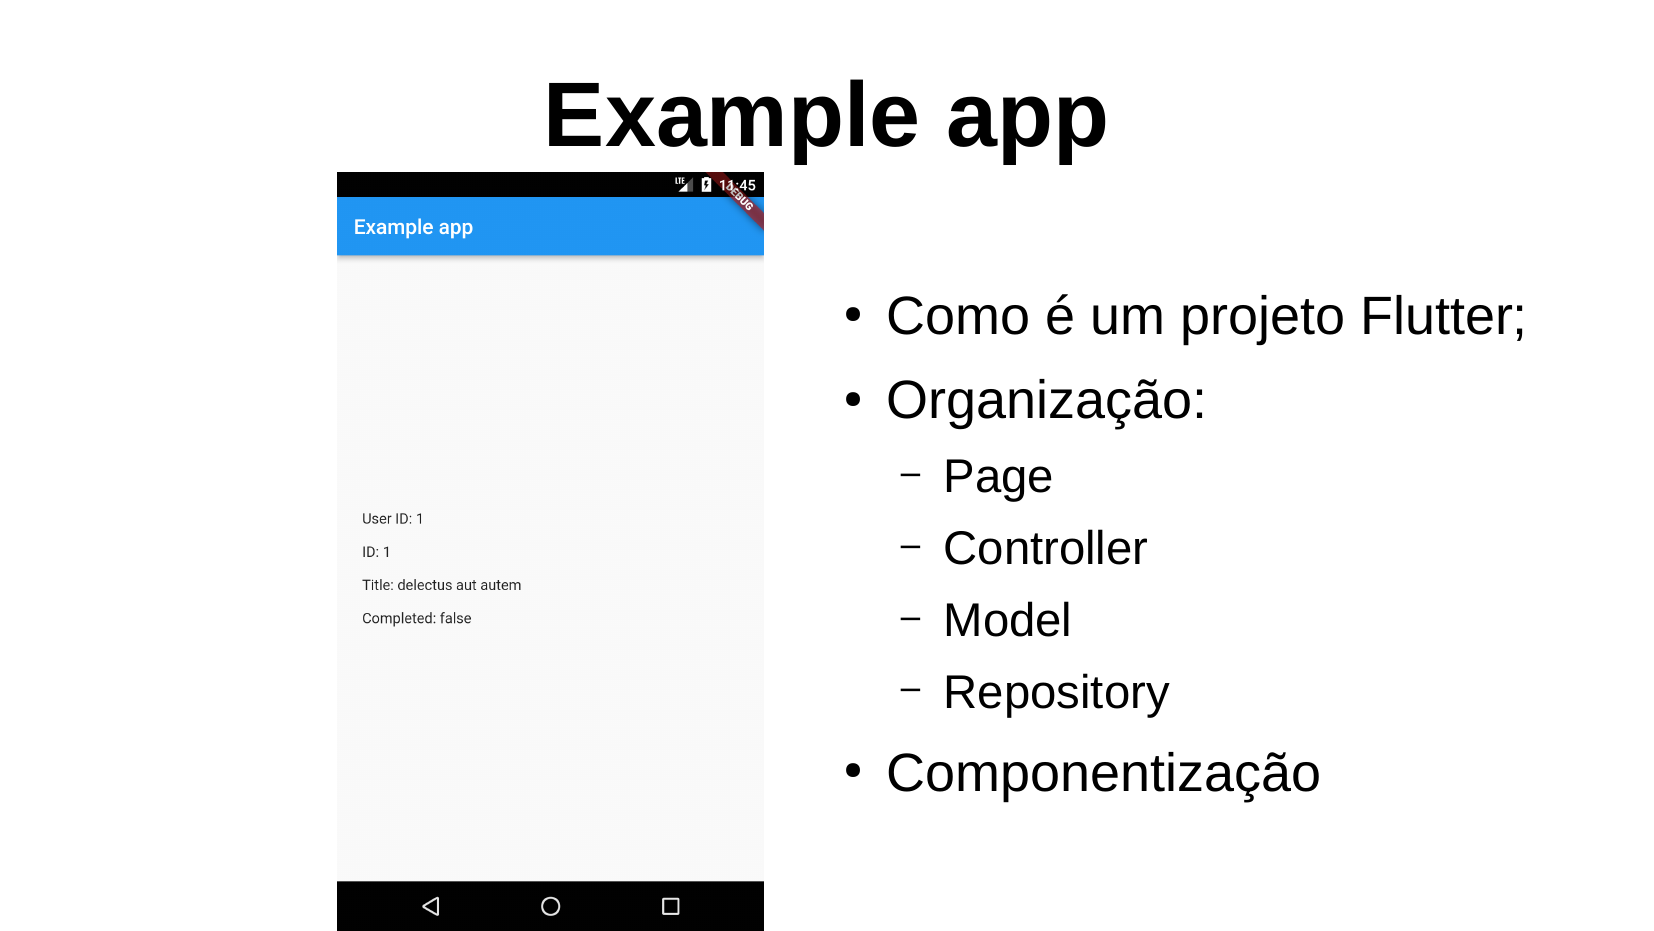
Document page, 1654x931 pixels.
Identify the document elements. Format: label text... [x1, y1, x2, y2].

list Como é um projeto Flutter; Organização: Page Controller Model Repository Componentização [829, 285, 1538, 826]
picture [337, 172, 764, 931]
title Example app [82, 37, 1571, 193]
